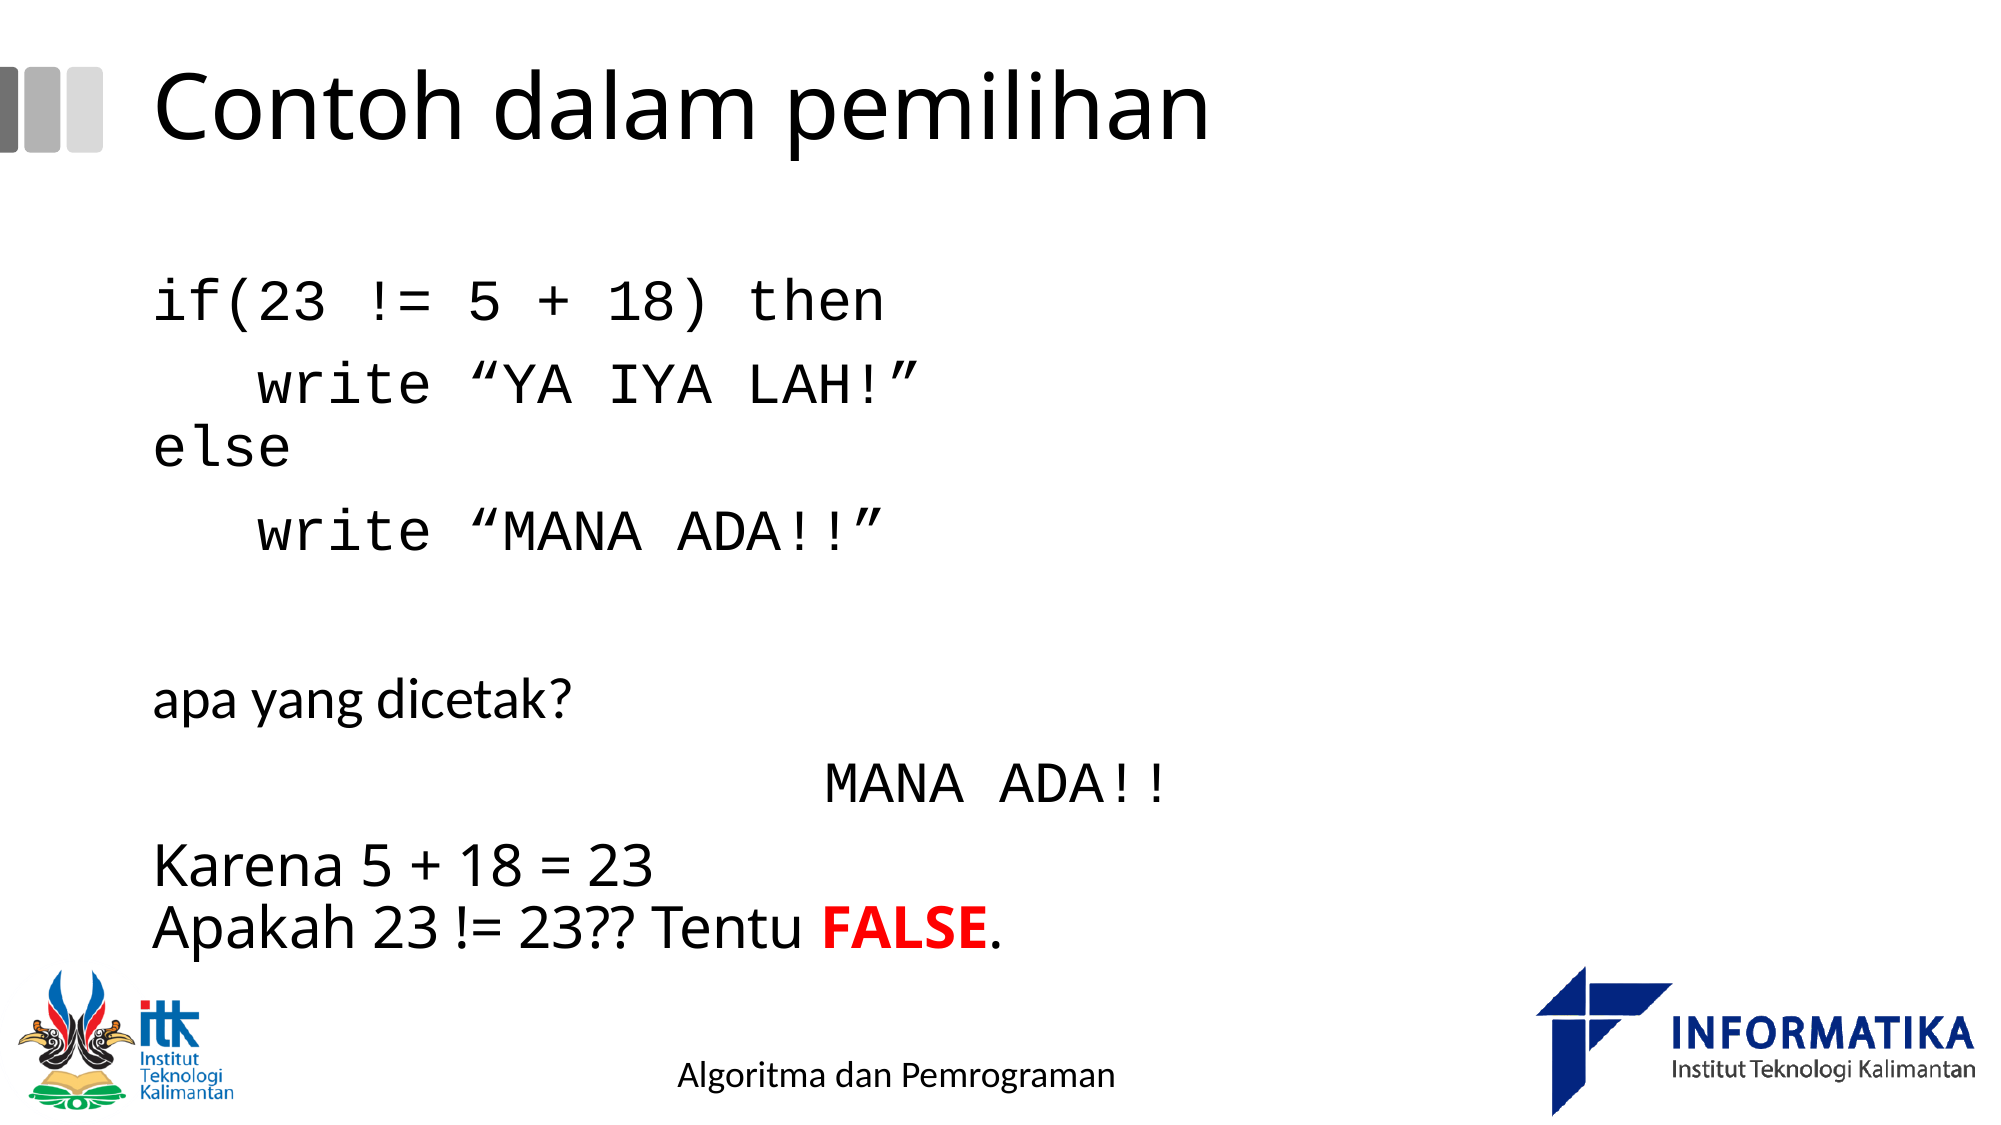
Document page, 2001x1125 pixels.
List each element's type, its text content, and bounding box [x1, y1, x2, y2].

text_box Contoh dalam pemilihan [137, 1, 1863, 219]
picture [1534, 965, 1976, 1118]
text_box if(23 != 5 + 18) then write “YA IYA LAH!” else write “MANA ADA!!” apa yang dicetak? MANA ADA!! Karena 5 + 18 = 23 Apakah 23 != 23?? Tentu FALSE. [137, 262, 1863, 977]
picture [0, 935, 252, 1125]
text_box Algoritma dan Pemrograman [662, 1042, 1338, 1103]
